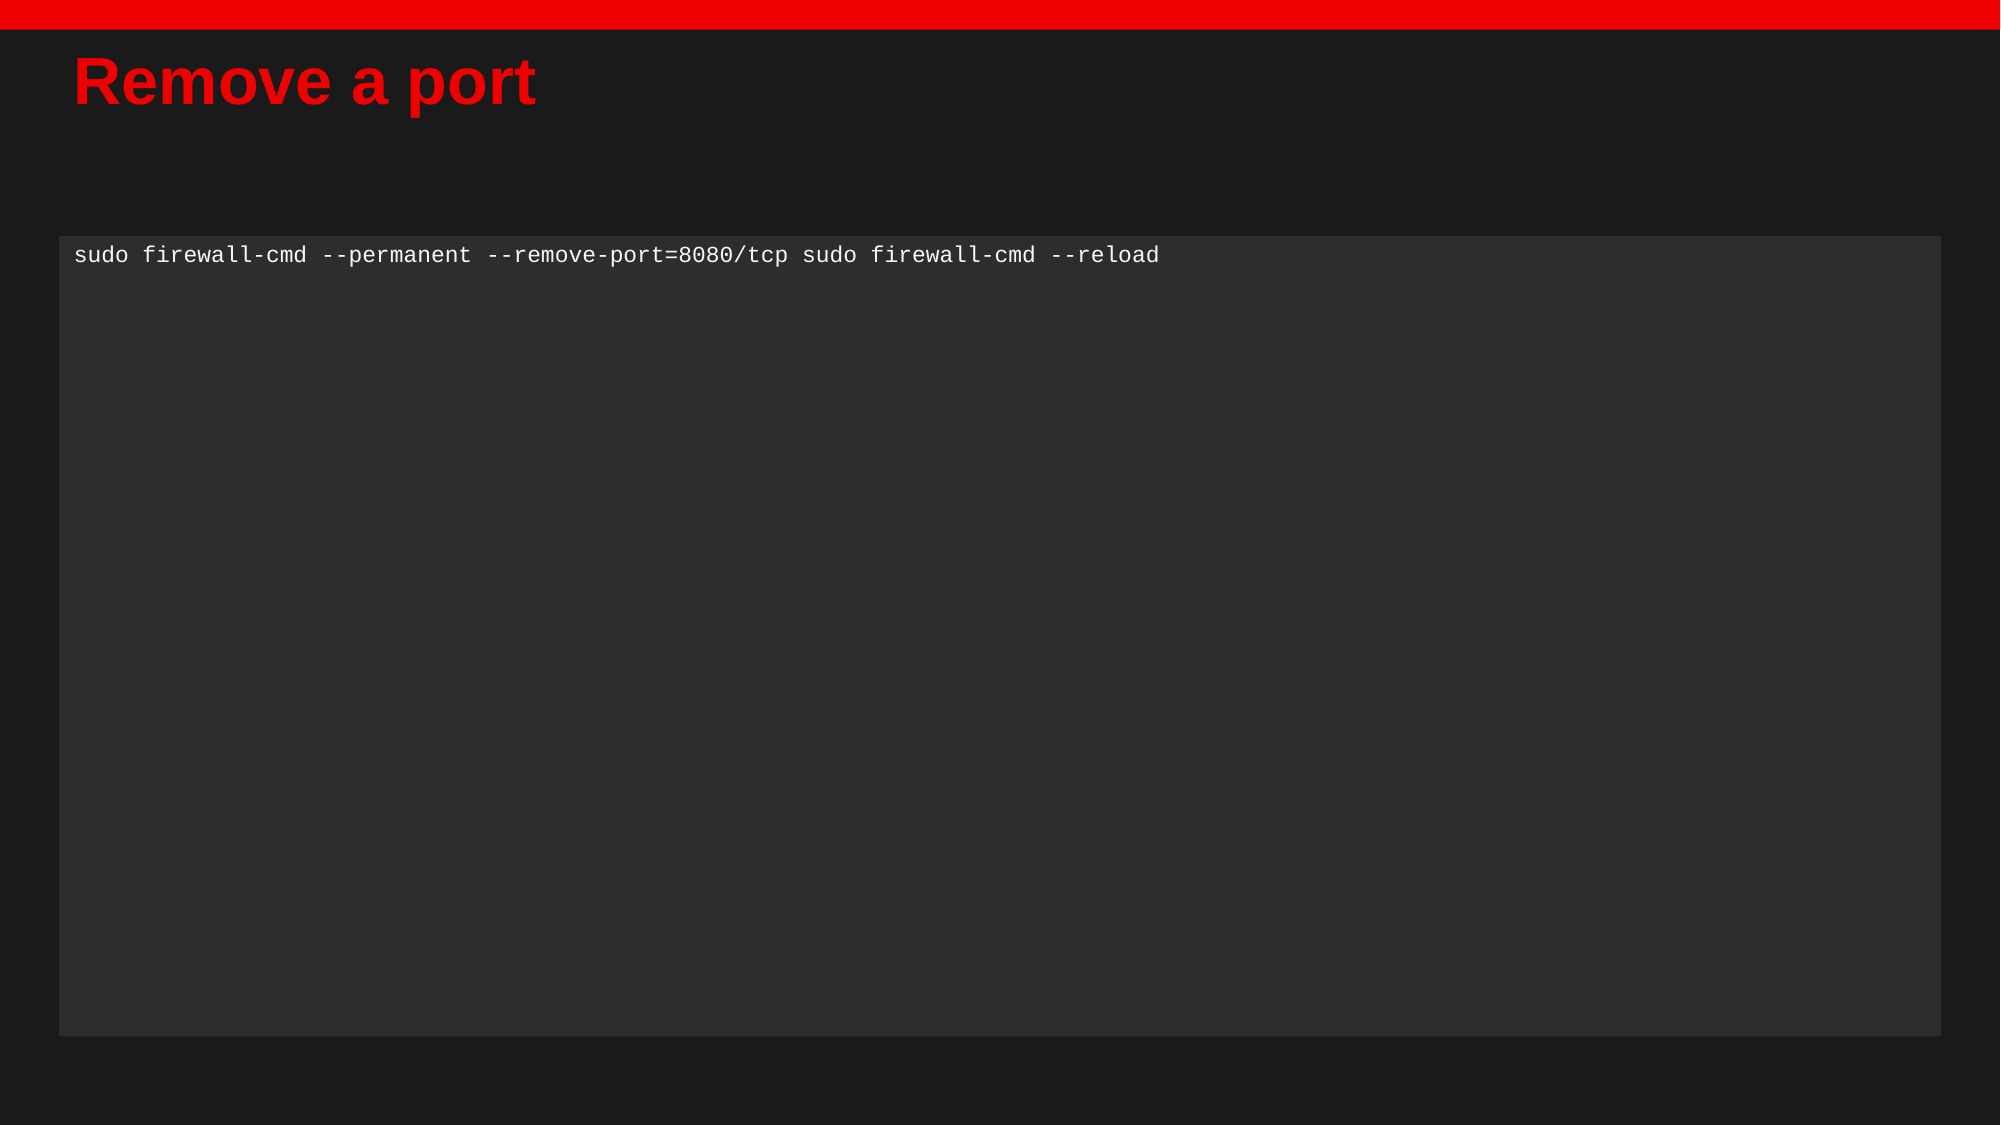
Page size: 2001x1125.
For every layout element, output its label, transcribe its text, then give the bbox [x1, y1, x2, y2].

text_box sudo firewall-cmd --permanent --remove-port=8080/tcp sudo firewall-cmd --reload [59, 236, 1942, 1037]
text_box [0, 0, 2001, 30]
text_box Remove a port [59, 36, 1942, 208]
